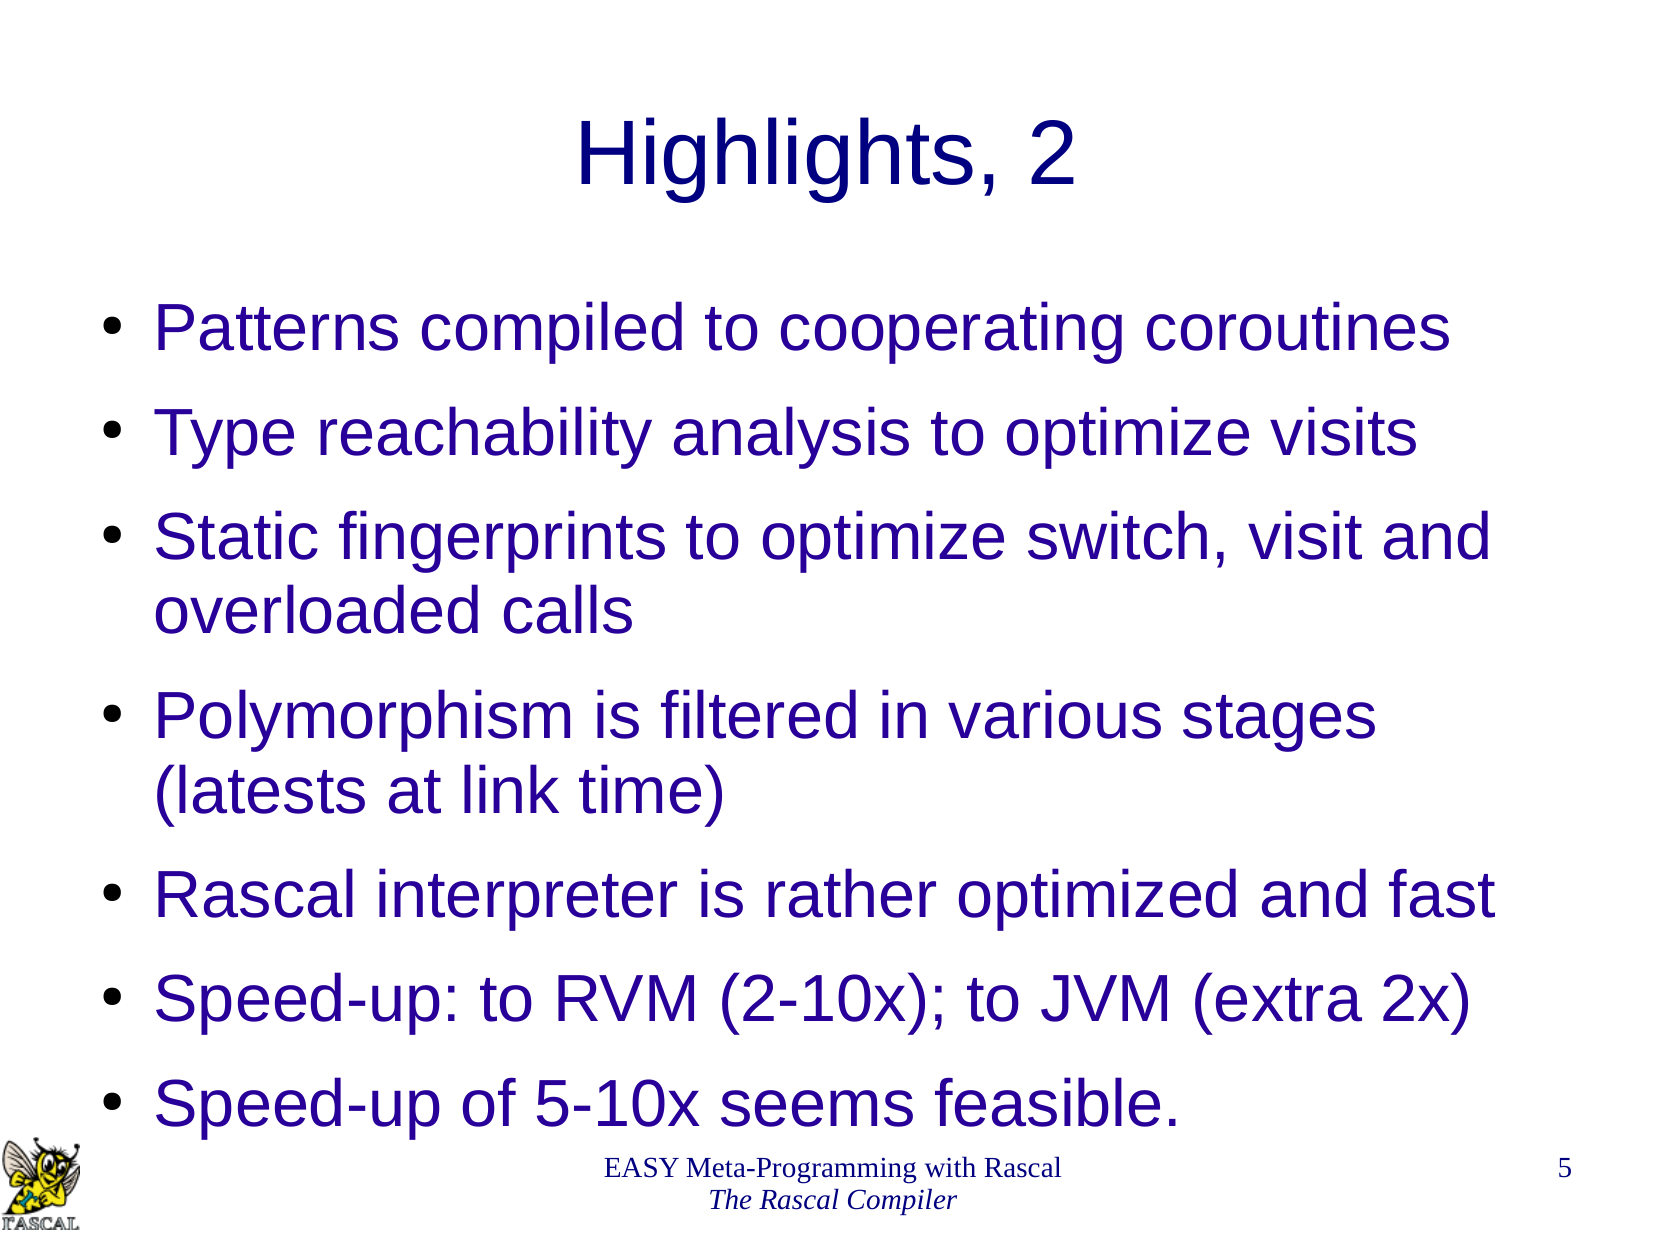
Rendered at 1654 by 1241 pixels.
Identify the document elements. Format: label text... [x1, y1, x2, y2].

list Patterns compiled to cooperating coroutines Type reachability analysis to optimize visits Static fingerprints to optimize switch, visit and overloaded calls Polymorphism is filtered in various stages (latests at link time) Rascal interpreter is rather optimized and fast Speed-up: to RVM (2-10x); to JVM (extra 2x) Speed-up of 5-10x seems feasible. [82, 290, 1571, 1010]
title Highlights, 2 [82, 49, 1571, 257]
picture [1, 1137, 80, 1230]
